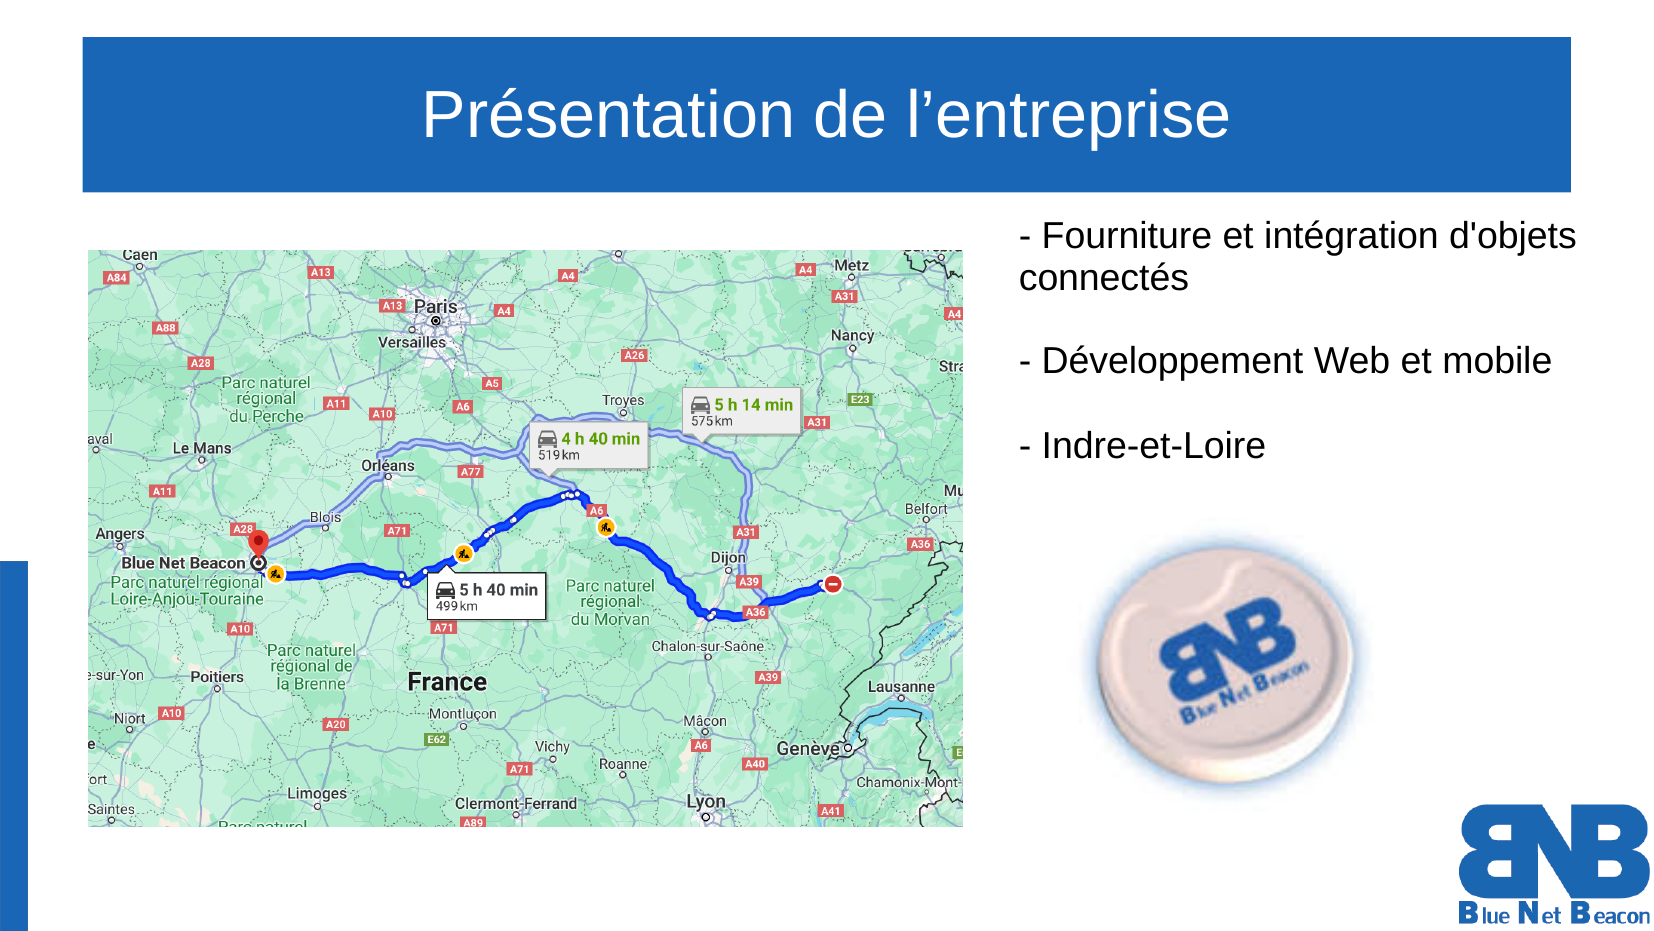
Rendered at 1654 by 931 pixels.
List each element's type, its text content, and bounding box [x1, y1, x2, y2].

picture [1459, 797, 1650, 930]
text_box - Fourniture et intégration d'objets connectés - Développement Web et mobile - Indre-et-Loire [1003, 206, 1654, 474]
picture [1062, 501, 1387, 827]
text_box [0, 561, 28, 931]
picture [88, 250, 963, 827]
title Présentation de l’entreprise [82, 37, 1571, 193]
